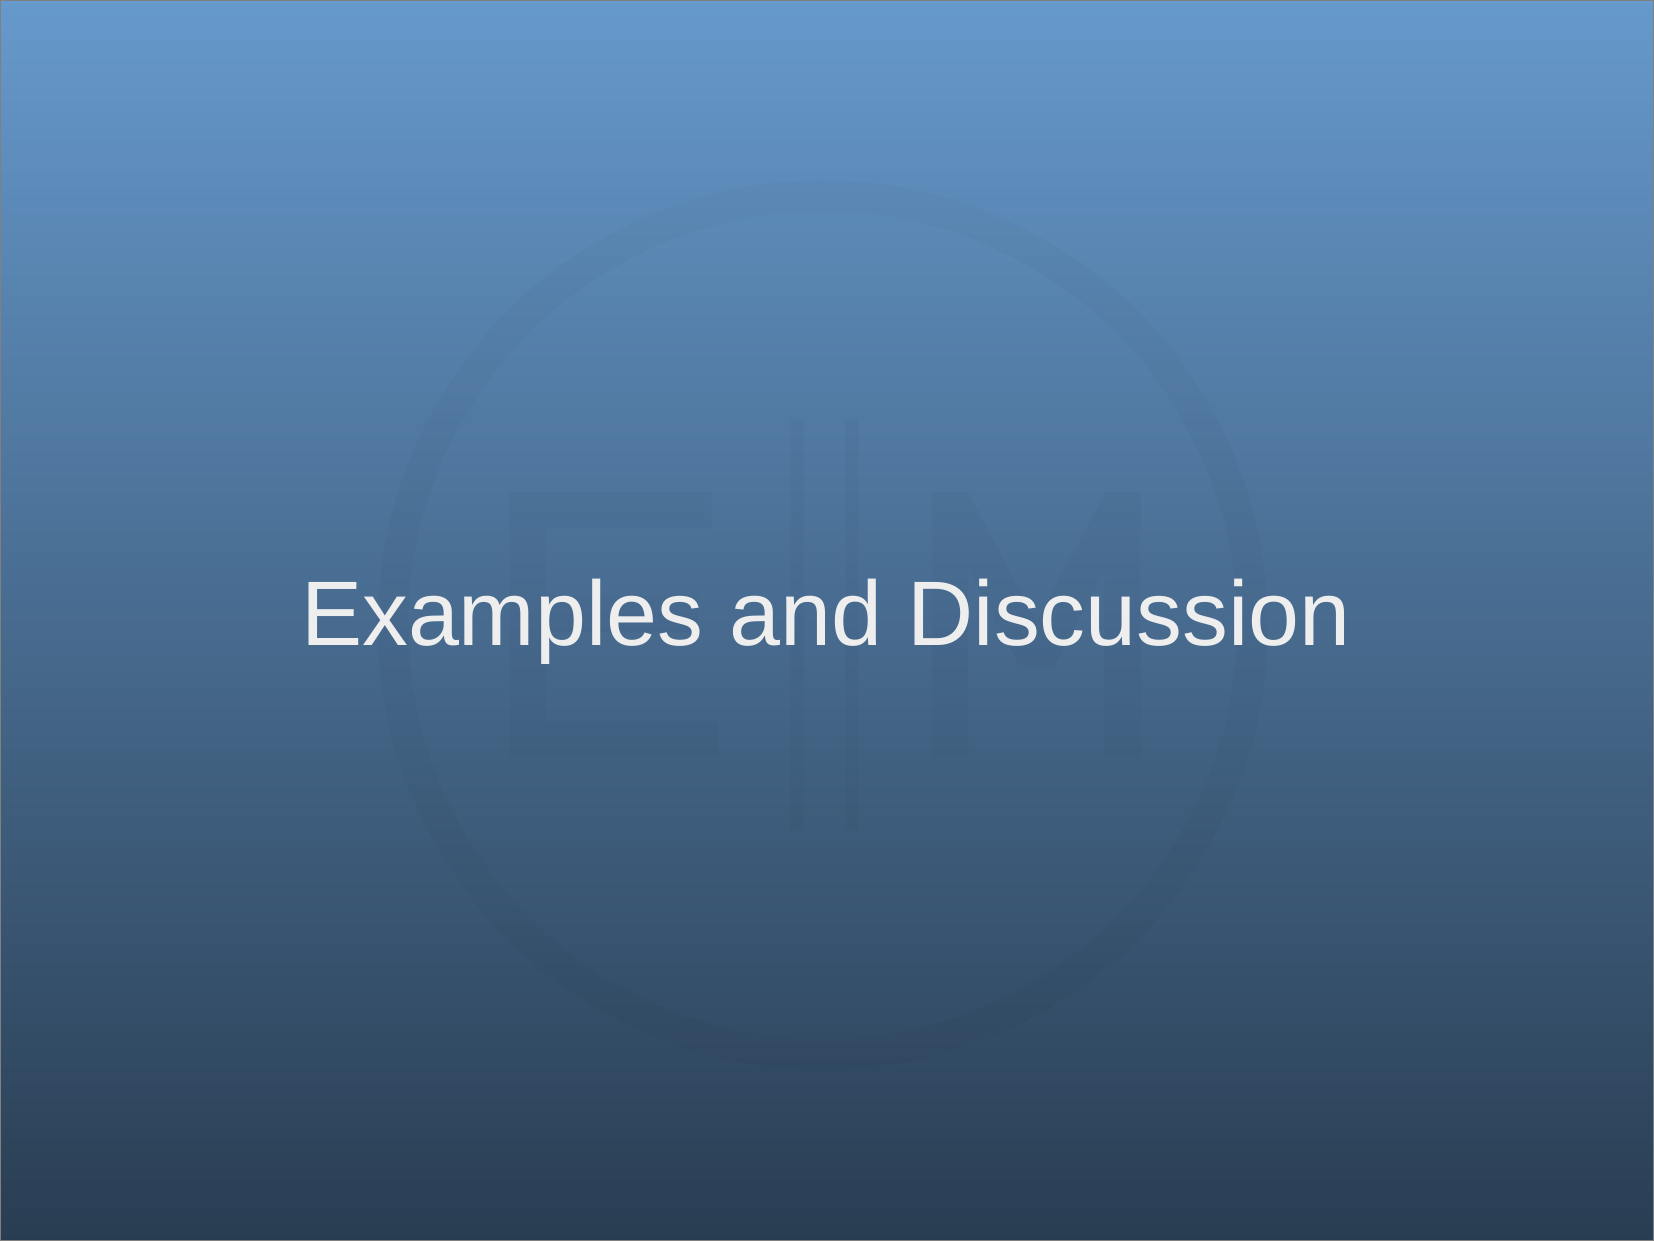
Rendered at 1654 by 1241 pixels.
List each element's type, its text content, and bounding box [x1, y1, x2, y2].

title Examples and Discussion [82, 245, 1571, 981]
